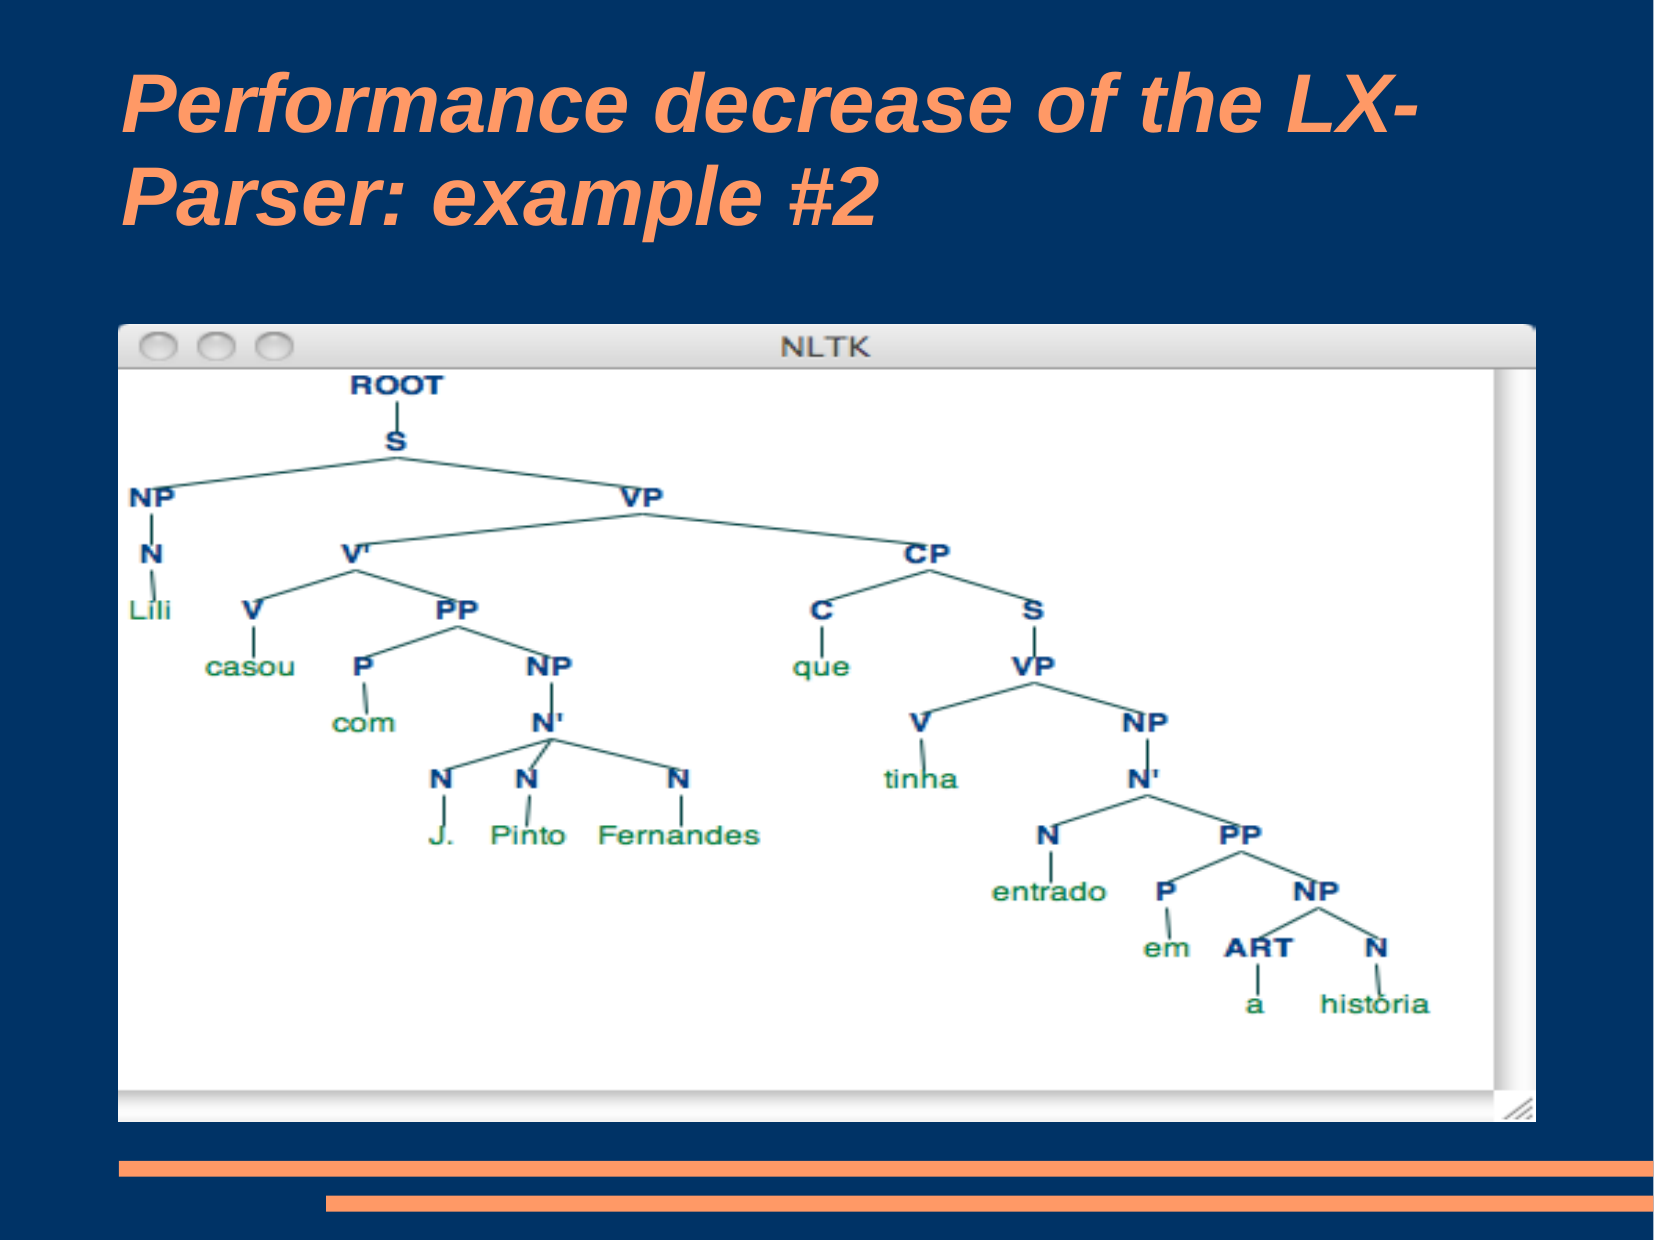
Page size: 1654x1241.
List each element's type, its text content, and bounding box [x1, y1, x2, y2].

picture [118, 324, 1536, 1123]
title Performance decrease of the LX-Parser: example #2 [121, 46, 1534, 254]
